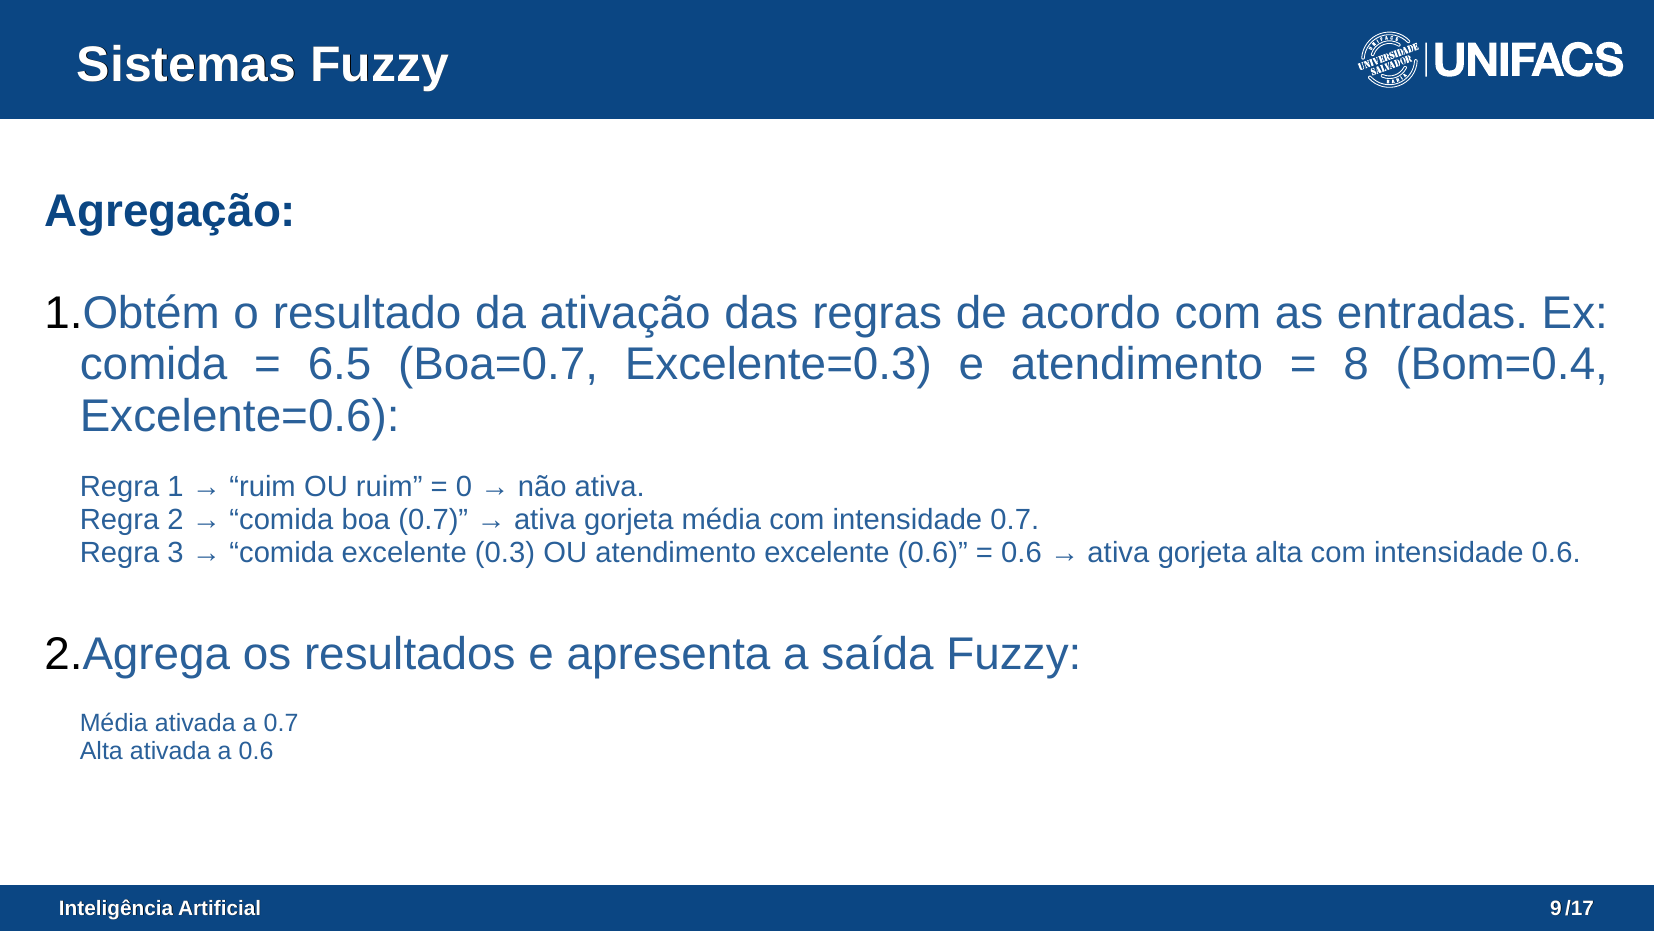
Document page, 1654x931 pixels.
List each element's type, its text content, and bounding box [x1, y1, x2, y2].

text_box Agregação: Obtém o resultado da ativação das regras de acordo com as entradas. Ex: comida = 6.5 (Boa=0.7, Excelente=0.3) e atendimento = 8 (Bom=0.4, Excelente=0.6): Regra 1 → “ruim OU ruim” = 0 → não ativa. Regra 2 → “comida boa (0.7)” → ativa gorjeta média com intensidade 0.7. Regra 3 → “comida excelente (0.3) OU atendimento excelente (0.6)” = 0.6 → ativa gorjeta alta com intensidade 0.6. Agrega os resultados e apresenta a saída Fuzzy: Média ativada a 0.7 Alta ativada a 0.6 [29, 177, 1625, 857]
text_box Sistemas Fuzzy [76, 7, 1241, 120]
